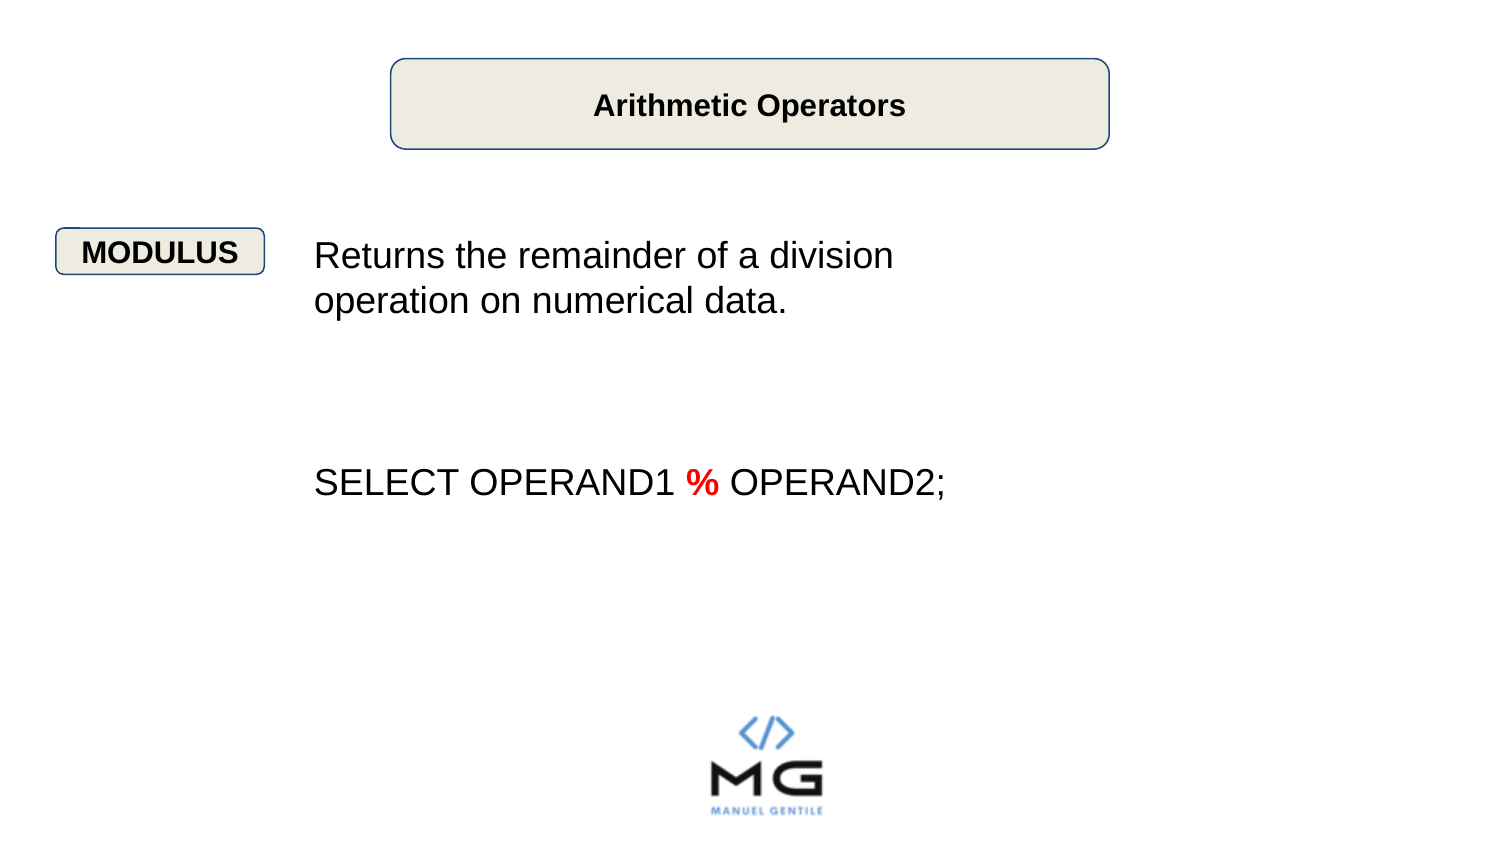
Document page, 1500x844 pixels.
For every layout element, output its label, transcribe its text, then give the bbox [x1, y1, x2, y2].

text_box MODULUS [55, 228, 265, 275]
text_box Returns the remainder of a division operation on numerical data. [298, 216, 1031, 286]
picture [688, 687, 846, 844]
text_box Arithmetic Operators [390, 58, 1110, 150]
text_box SELECT OPERAND1 % OPERAND2; [298, 442, 1066, 512]
